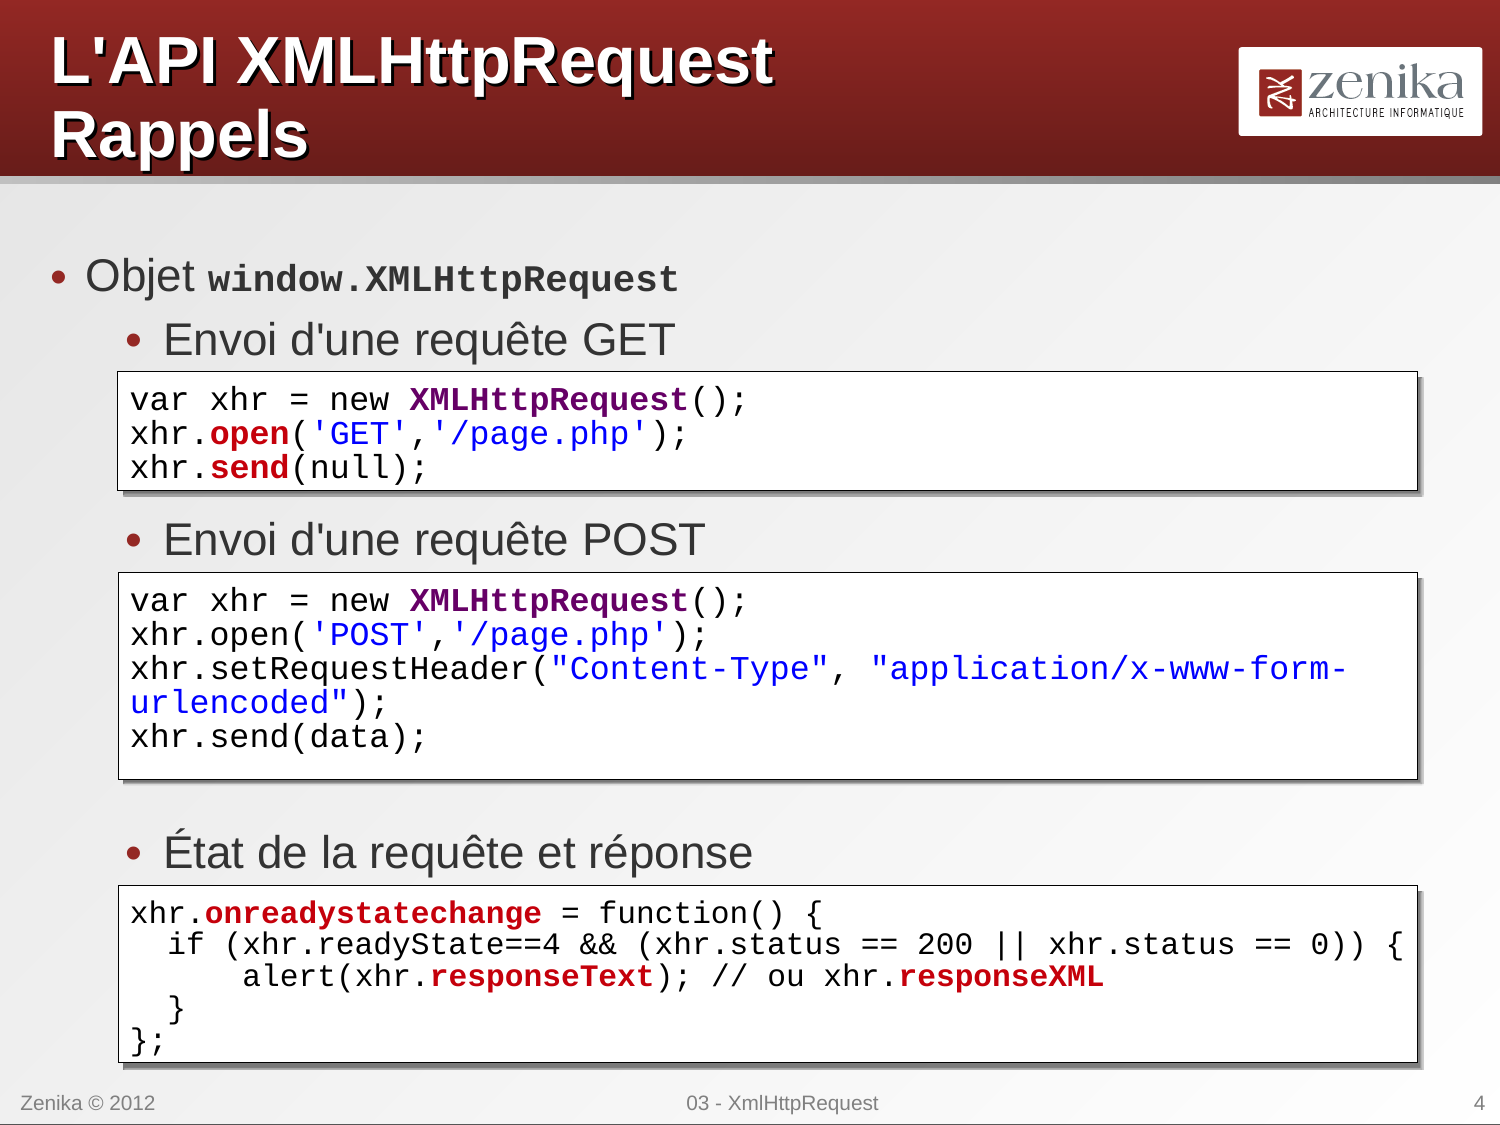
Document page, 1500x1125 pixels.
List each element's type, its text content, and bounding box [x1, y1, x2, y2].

title L'API XMLHttpRequest Rappels [50, 15, 1206, 180]
text_box var xhr = new XMLHttpRequest(); xhr.open('POST','/page.php'); xhr.setRequestHeader("Content-Type", "application/x-www-form-urlencoded"); xhr.send(data); [118, 572, 1418, 780]
text_box xhr.onreadystatechange = function() { if (xhr.readyState==4 && (xhr.status == 200 || xhr.status == 0)) { alert(xhr.responseText); // ou xhr.responseXML } }; [118, 885, 1418, 1063]
picture [1257, 58, 1464, 125]
text_box var xhr = new XMLHttpRequest(); xhr.open('GET','/page.php'); xhr.send(null); [117, 371, 1418, 491]
list Objet window.XMLHttpRequest Envoi d'une requête GET Envoi d'une requête POST État de la requête et réponse [50, 249, 1435, 1079]
